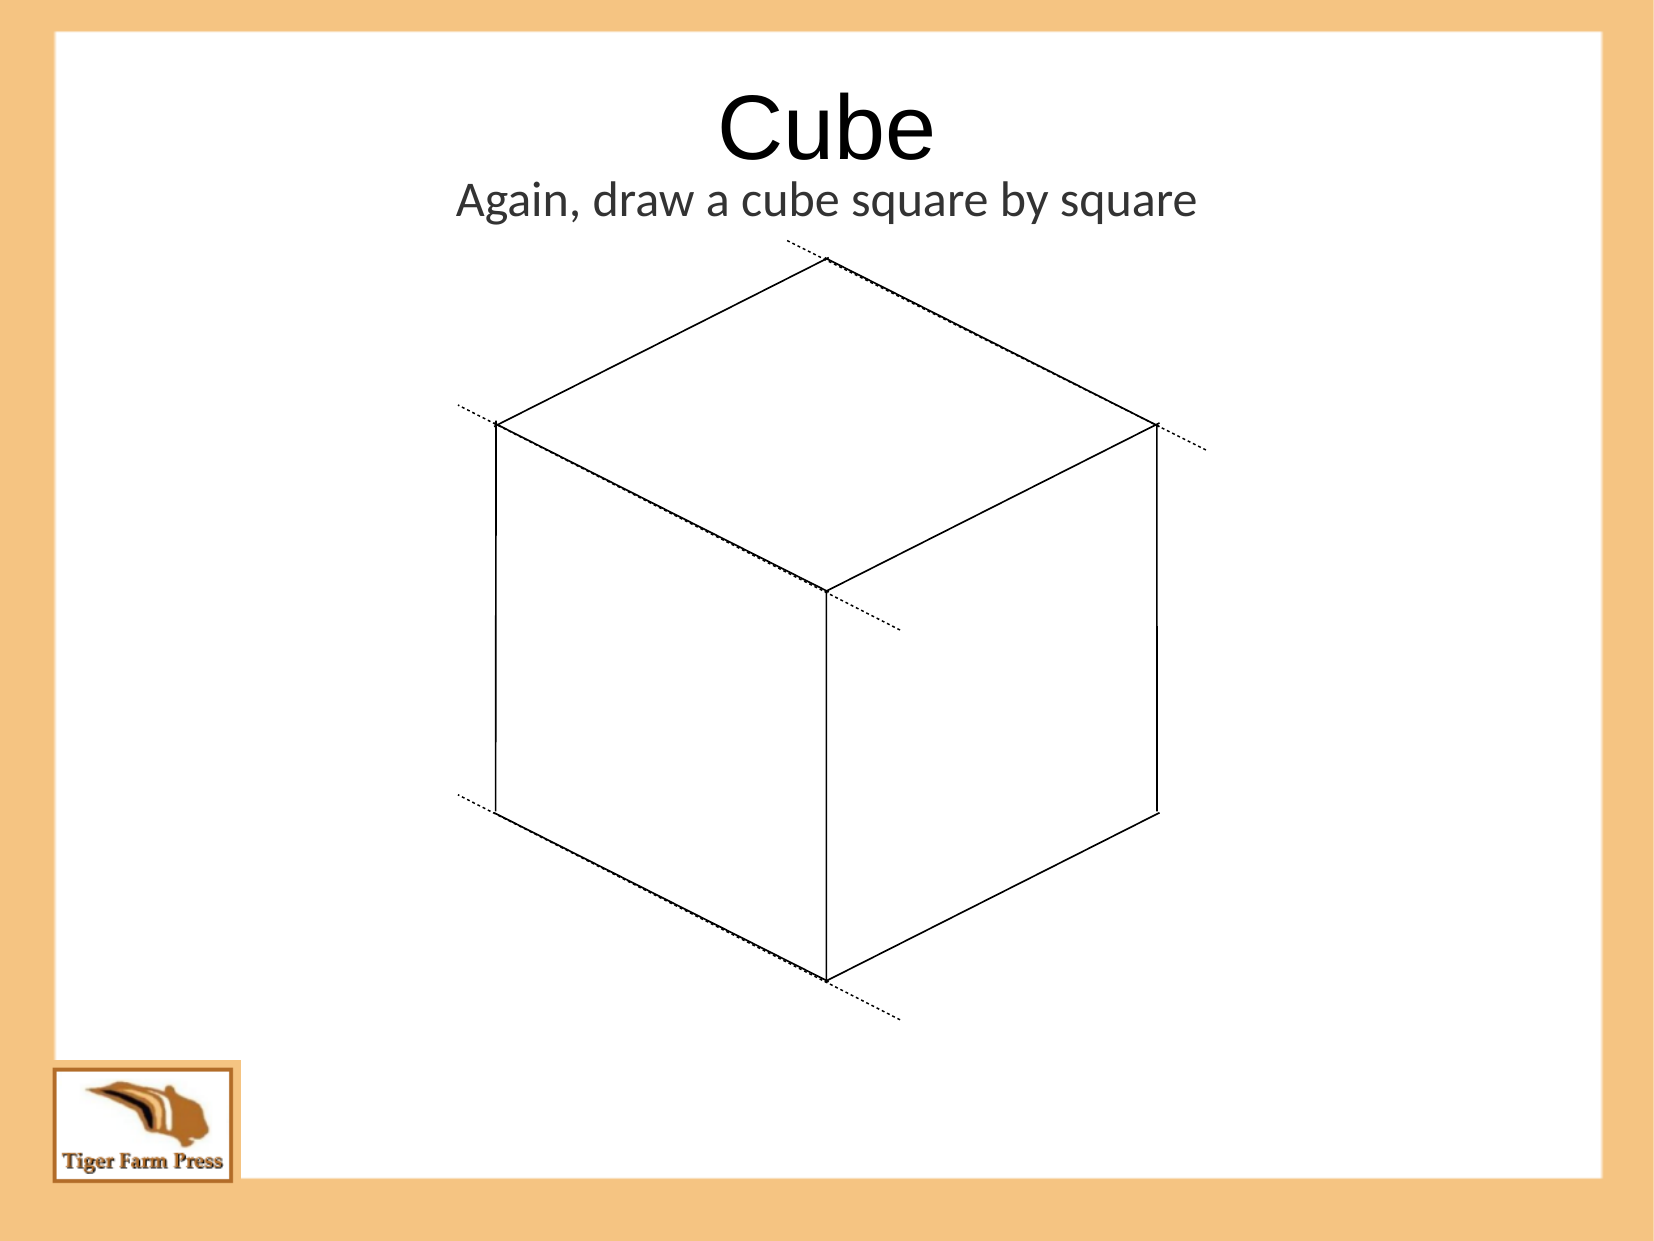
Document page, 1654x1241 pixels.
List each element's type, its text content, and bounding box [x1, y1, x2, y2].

title Cube Again, draw a cube square by square [82, 49, 1571, 257]
picture [0, 0, 1654, 1241]
